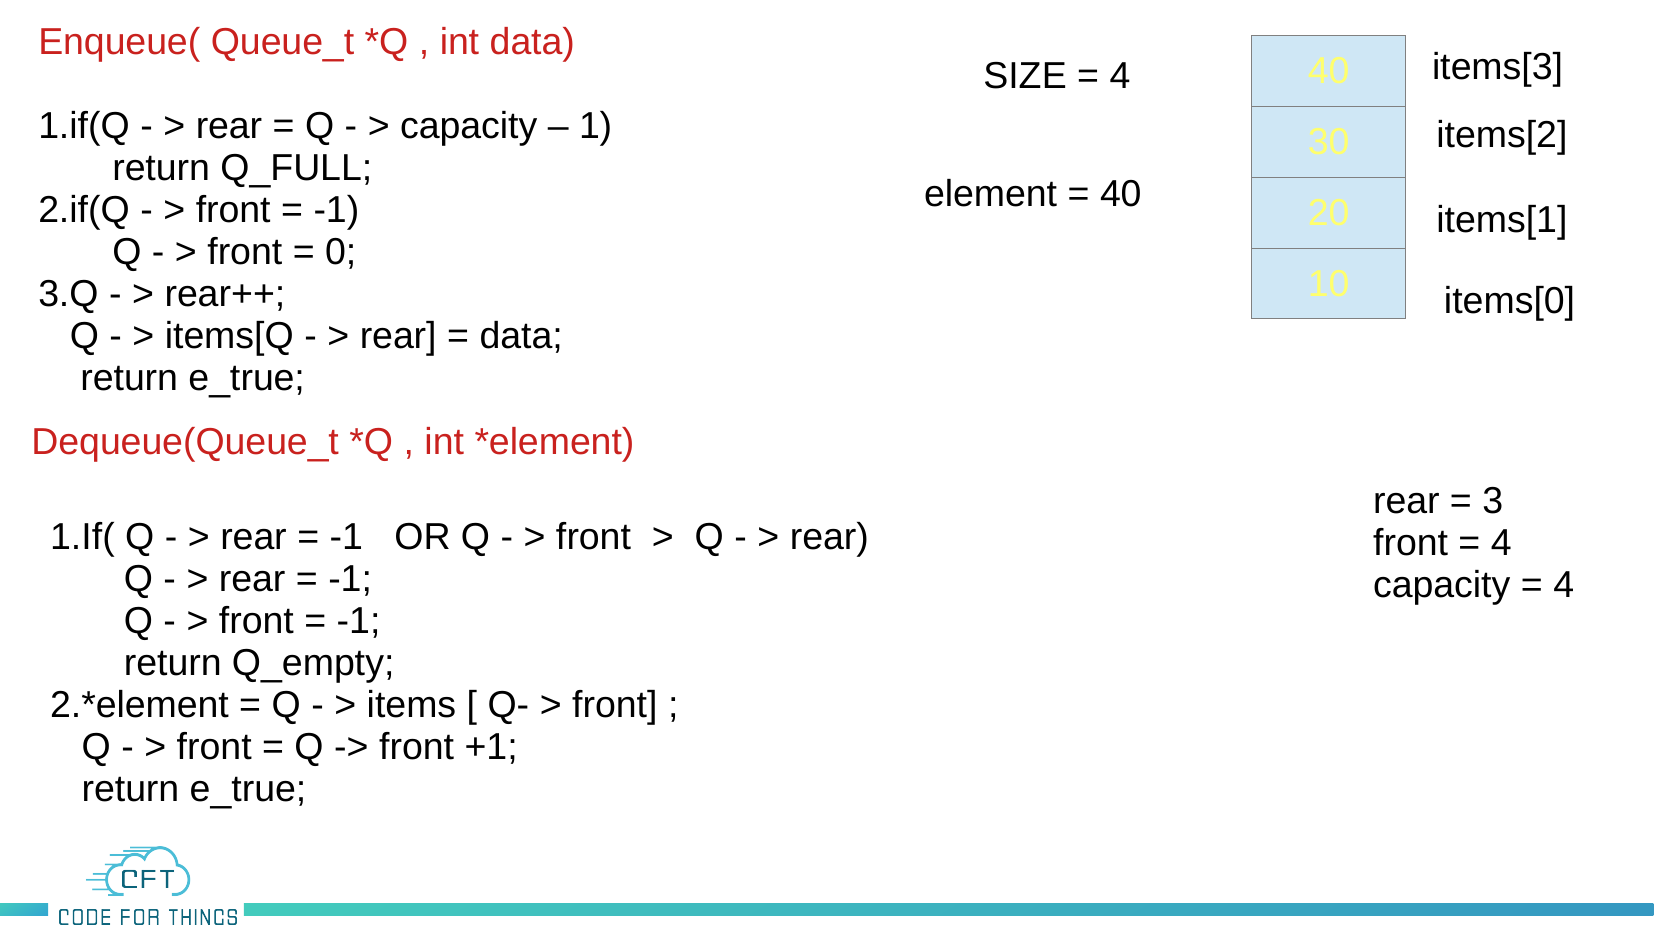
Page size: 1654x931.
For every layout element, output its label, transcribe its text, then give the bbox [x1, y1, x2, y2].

text_box 30 [1251, 106, 1406, 177]
text_box element = 40 [909, 165, 1157, 223]
text_box Dequeue(Queue_t *Q , int *element) [16, 413, 827, 639]
picture [59, 846, 237, 925]
text_box Enqueue( Queue_t *Q , int data) 1.if(Q - > rear = Q - > capacity – 1) return Q_FULL; 2.if(Q - > front = -1) Q - > front = 0; 3.Q - > rear++; Q - > items[Q - > rear] = data; return e_true; [23, 12, 628, 406]
text_box rear = 3 front = 4 capacity = 4 [1358, 472, 1589, 614]
text_box 1.If( Q - > rear = -1 OR Q - > front > Q - > rear) Q - > rear = -1; Q - > front = -1; return Q_empty; 2.*element = Q - > items [ Q- > front] ; Q - > front = Q -> front +1; return e_true; [35, 507, 886, 817]
text_box 20 [1251, 177, 1406, 248]
text_box 40 [1251, 35, 1406, 106]
text_box items[3] [1417, 37, 1579, 95]
text_box items[0] [1429, 271, 1591, 329]
text_box items[1] [1421, 191, 1583, 249]
text_box items[2] [1421, 106, 1583, 164]
text_box SIZE = 4 [968, 47, 1146, 105]
text_box 10 [1251, 248, 1406, 319]
